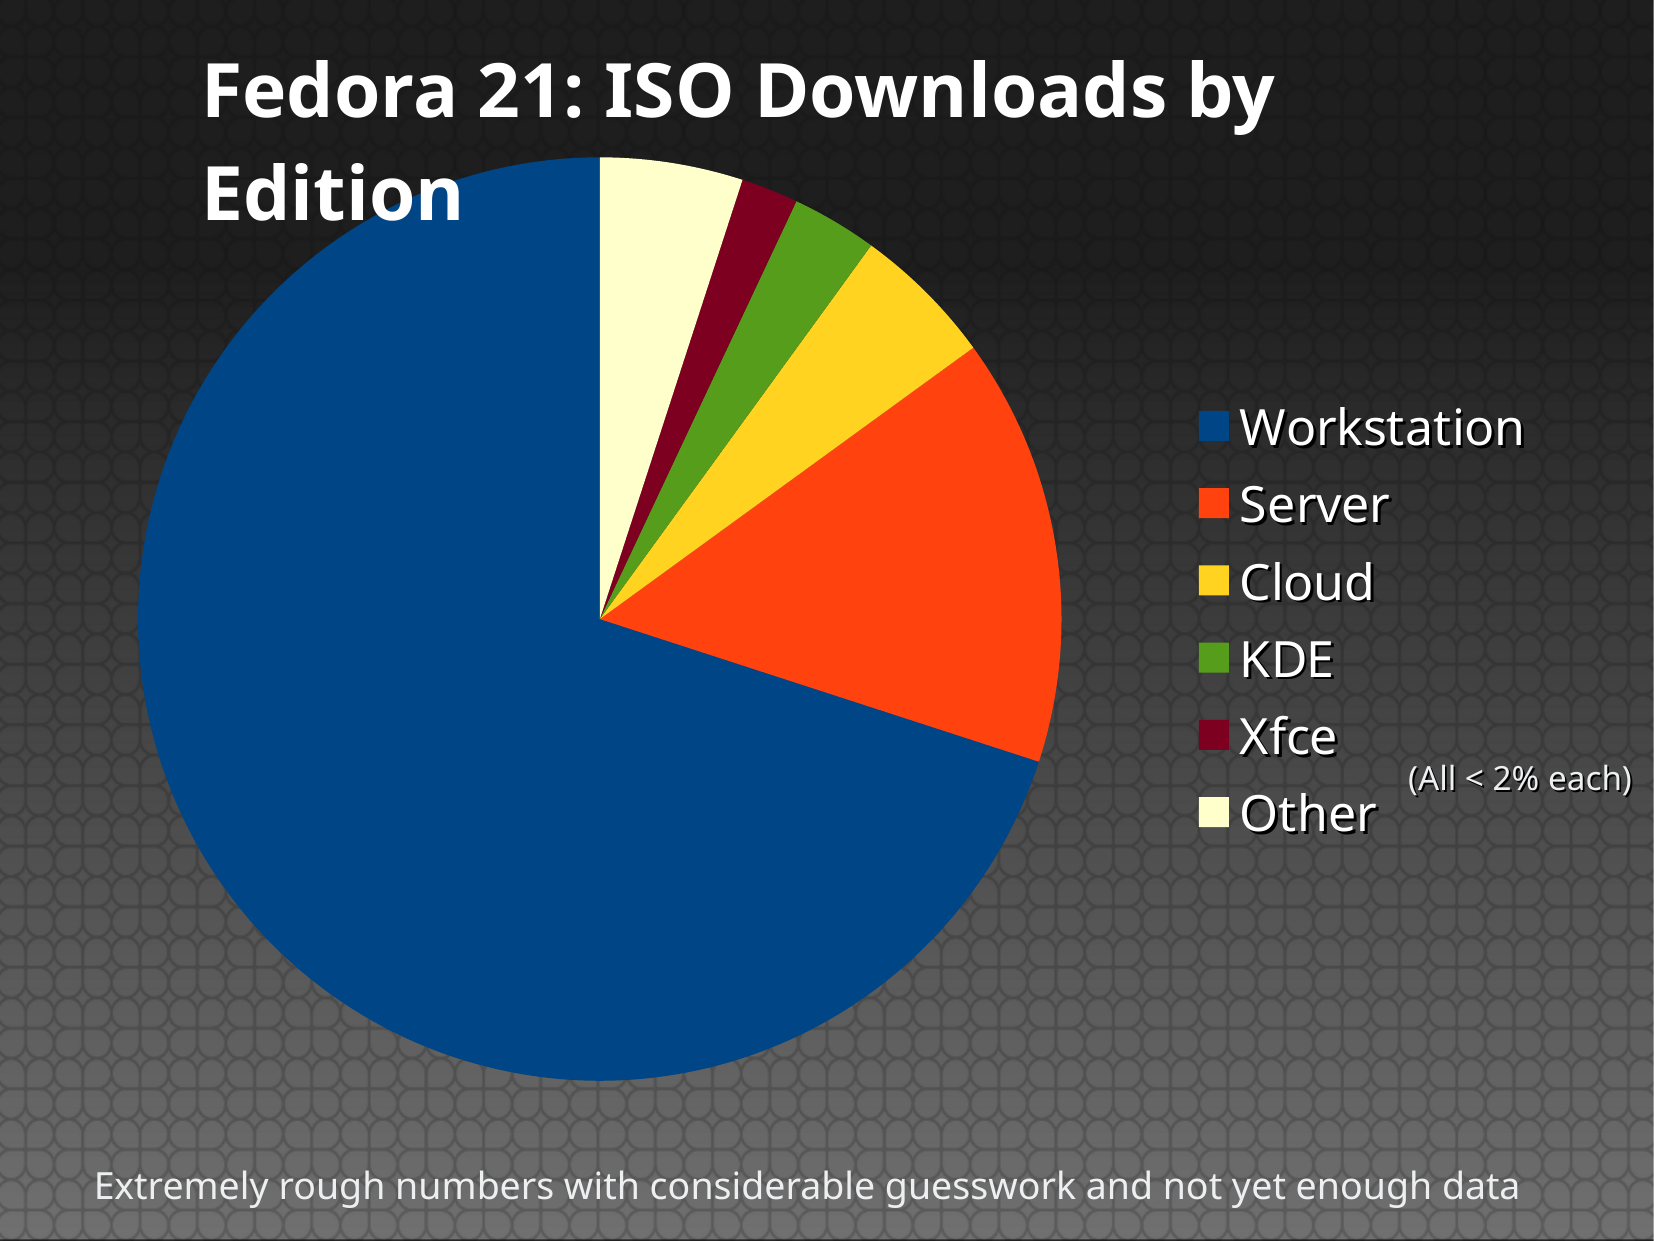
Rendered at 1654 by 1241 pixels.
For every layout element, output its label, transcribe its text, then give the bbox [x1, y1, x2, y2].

chart [17, 138, 1555, 1101]
text_box (All < 2% each) [1393, 747, 1654, 847]
text_box Fedora 21: ISO Downloads by Edition [186, 30, 1519, 139]
text_box Extremely rough numbers with considerable guesswork and not yet enough data [78, 1151, 1599, 1218]
picture [0, 0, 1654, 1241]
